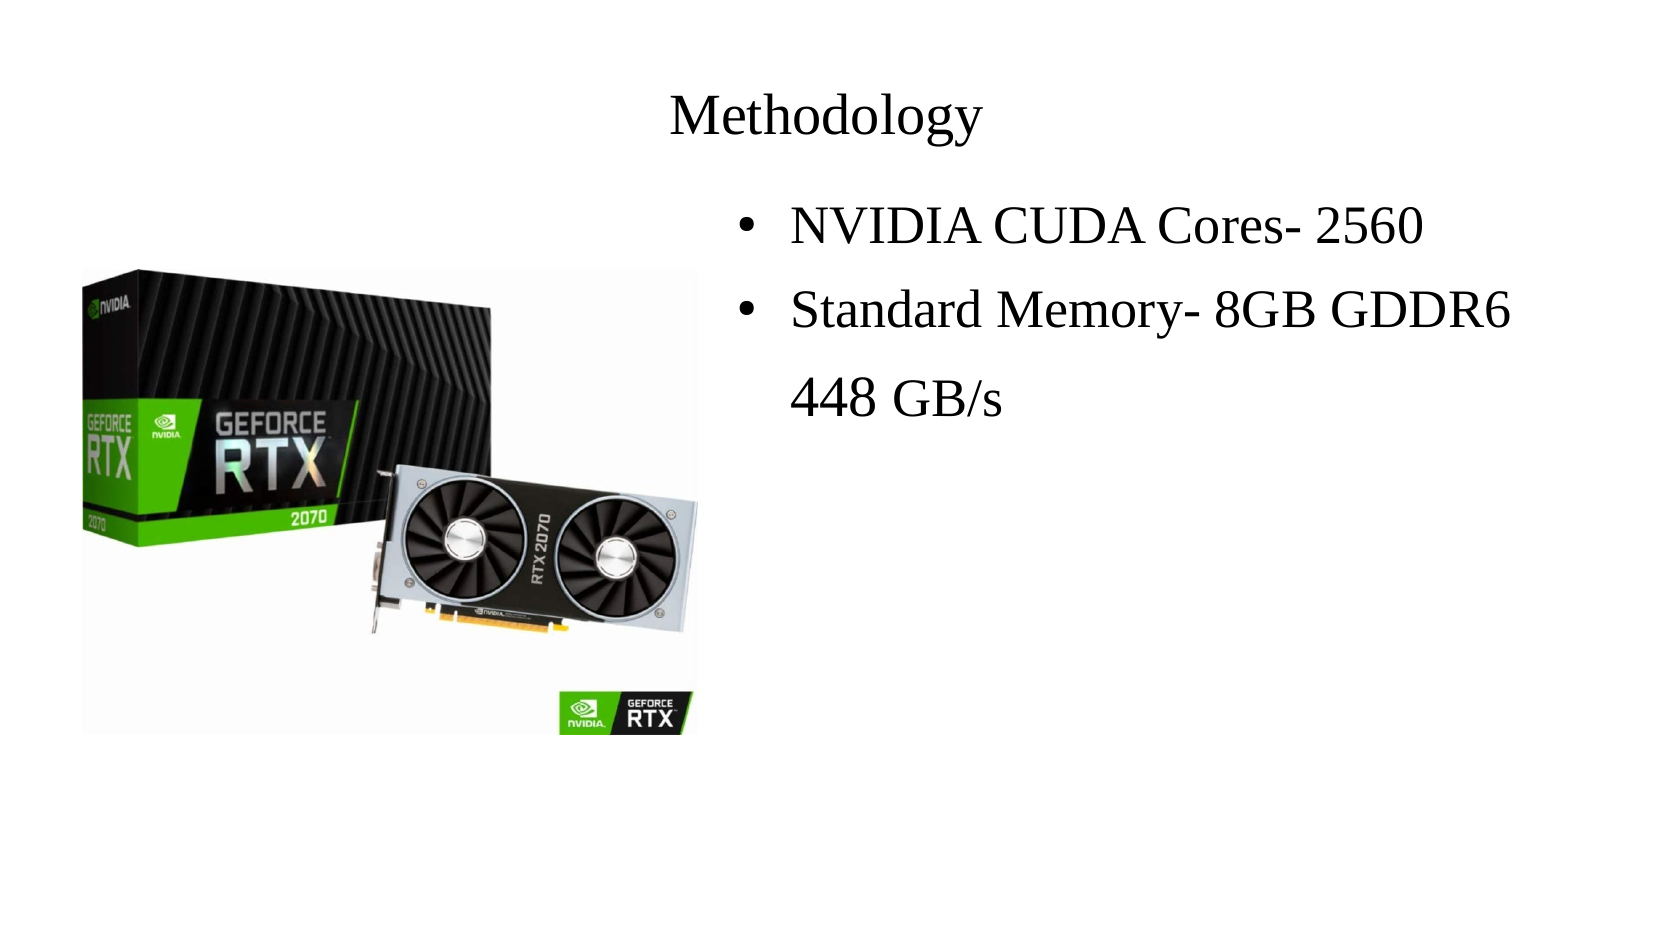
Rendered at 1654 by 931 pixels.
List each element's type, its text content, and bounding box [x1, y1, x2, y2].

list NVIDIA CUDA Cores- 2560 Standard Memory- 8GB GDDR6 448 GB/s [719, 195, 1571, 736]
picture [82, 269, 698, 736]
title Methodology [82, 37, 1571, 193]
